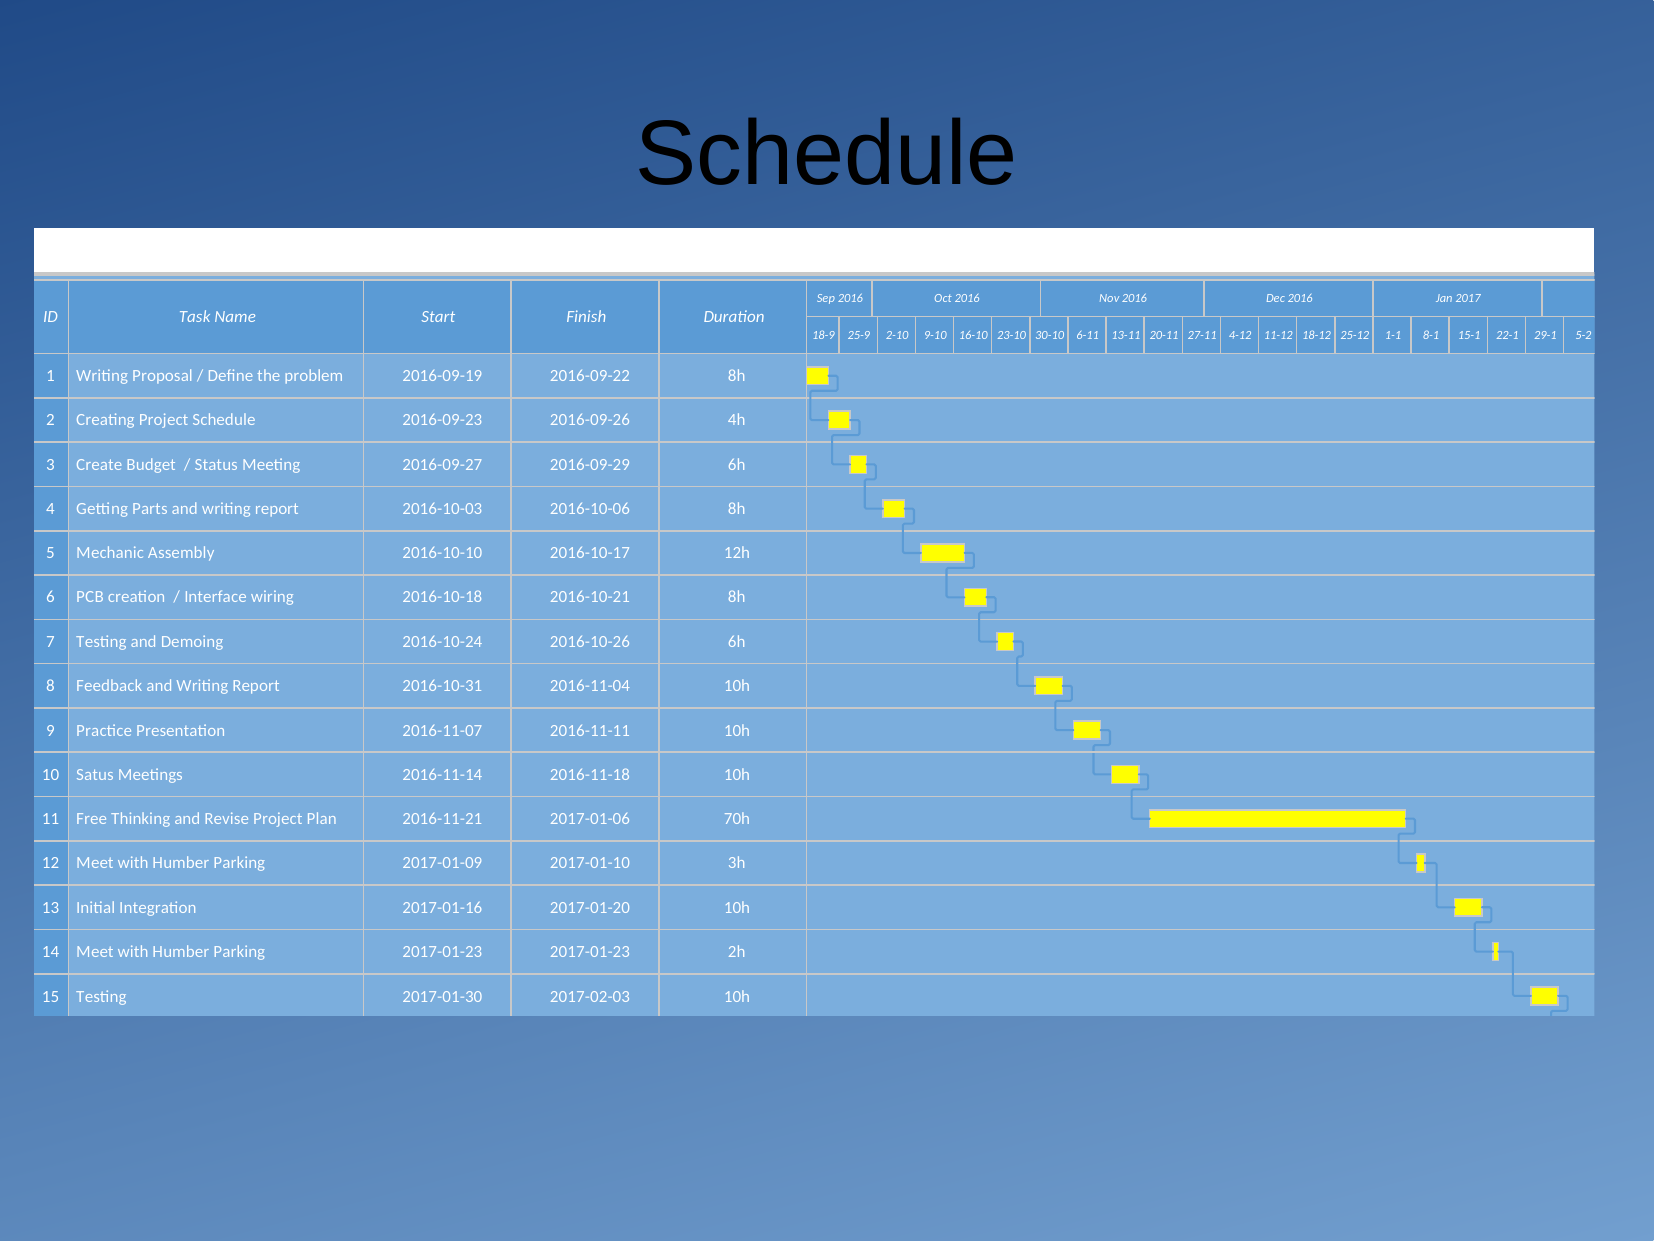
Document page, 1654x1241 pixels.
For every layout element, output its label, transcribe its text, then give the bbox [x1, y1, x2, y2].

title Schedule [82, 49, 1571, 228]
chart [34, 228, 1595, 1016]
